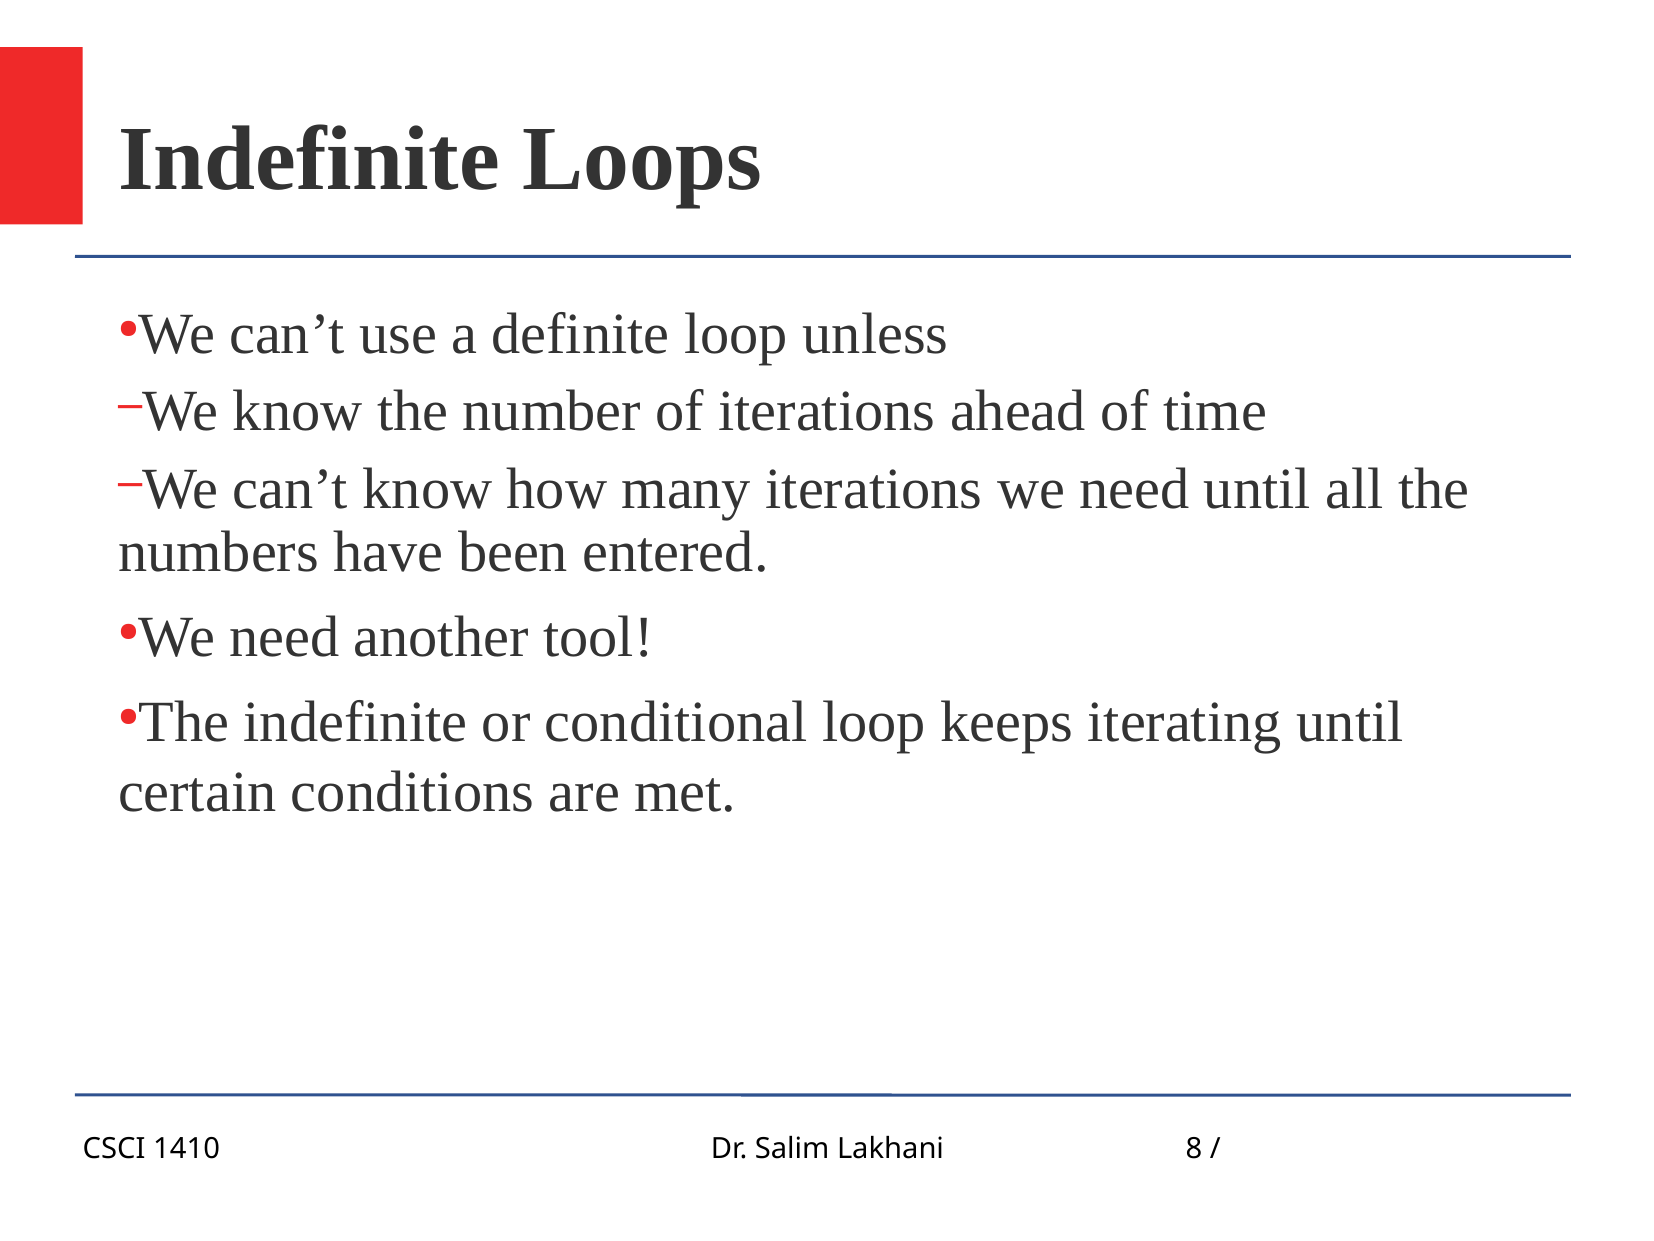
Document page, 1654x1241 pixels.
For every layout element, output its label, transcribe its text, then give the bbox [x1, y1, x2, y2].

text_box Dr. Salim Lakhani [565, 1129, 1090, 1216]
text_box CSCI 1410 [82, 1129, 468, 1216]
text_box / [1185, 1129, 1571, 1216]
list We can’t use a definite loop unless We know the number of iterations ahead of time We can’t know how many iterations we need until all the numbers have been entered. We need another tool! The indefinite or conditional loop keeps iterating until certain conditions are met. [118, 295, 1536, 1080]
title Indefinite Loops [118, 49, 1571, 257]
